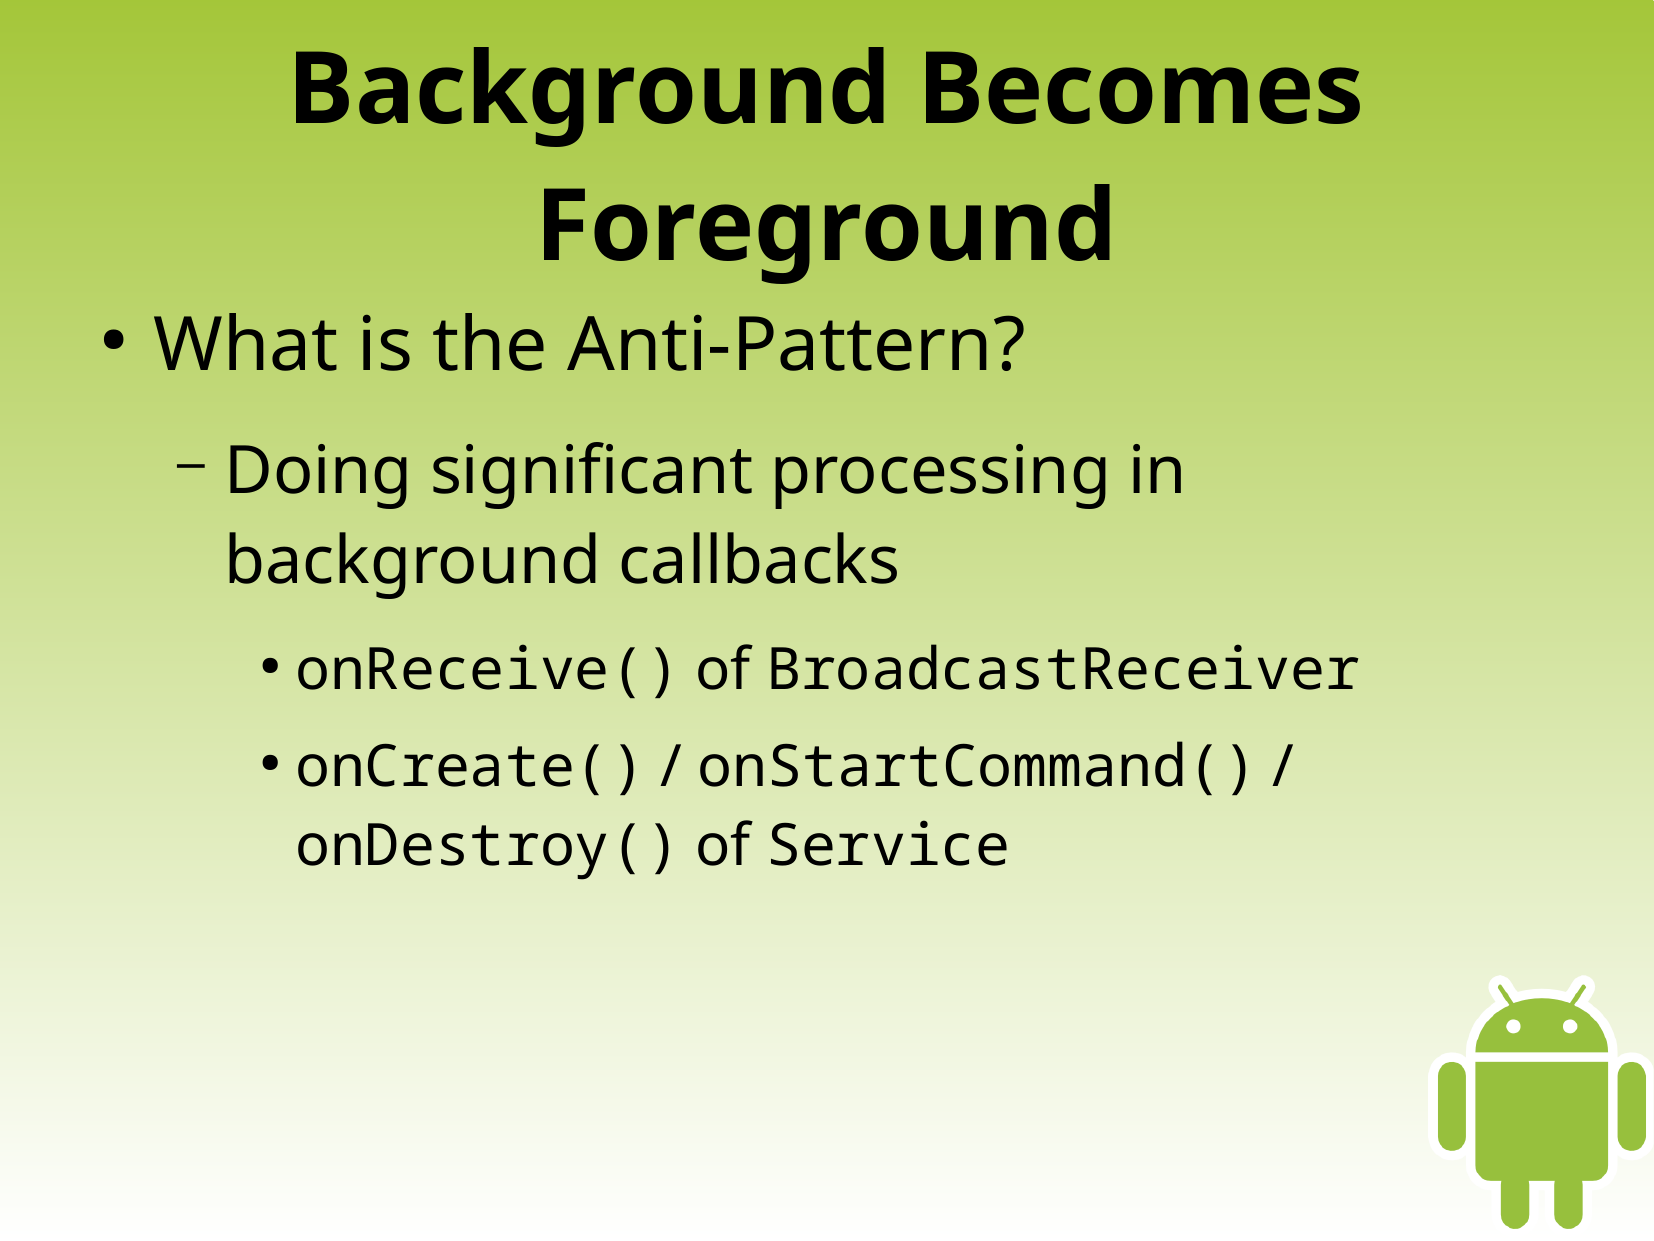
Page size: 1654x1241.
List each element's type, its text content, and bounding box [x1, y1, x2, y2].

title Background Becomes Foreground [82, 56, 1571, 250]
list What is the Anti-Pattern? Doing significant processing in background callbacks onReceive() of BroadcastReceiver onCreate() / onStartCommand() / onDestroy() of Service [82, 290, 1571, 1094]
picture [1428, 975, 1654, 1238]
